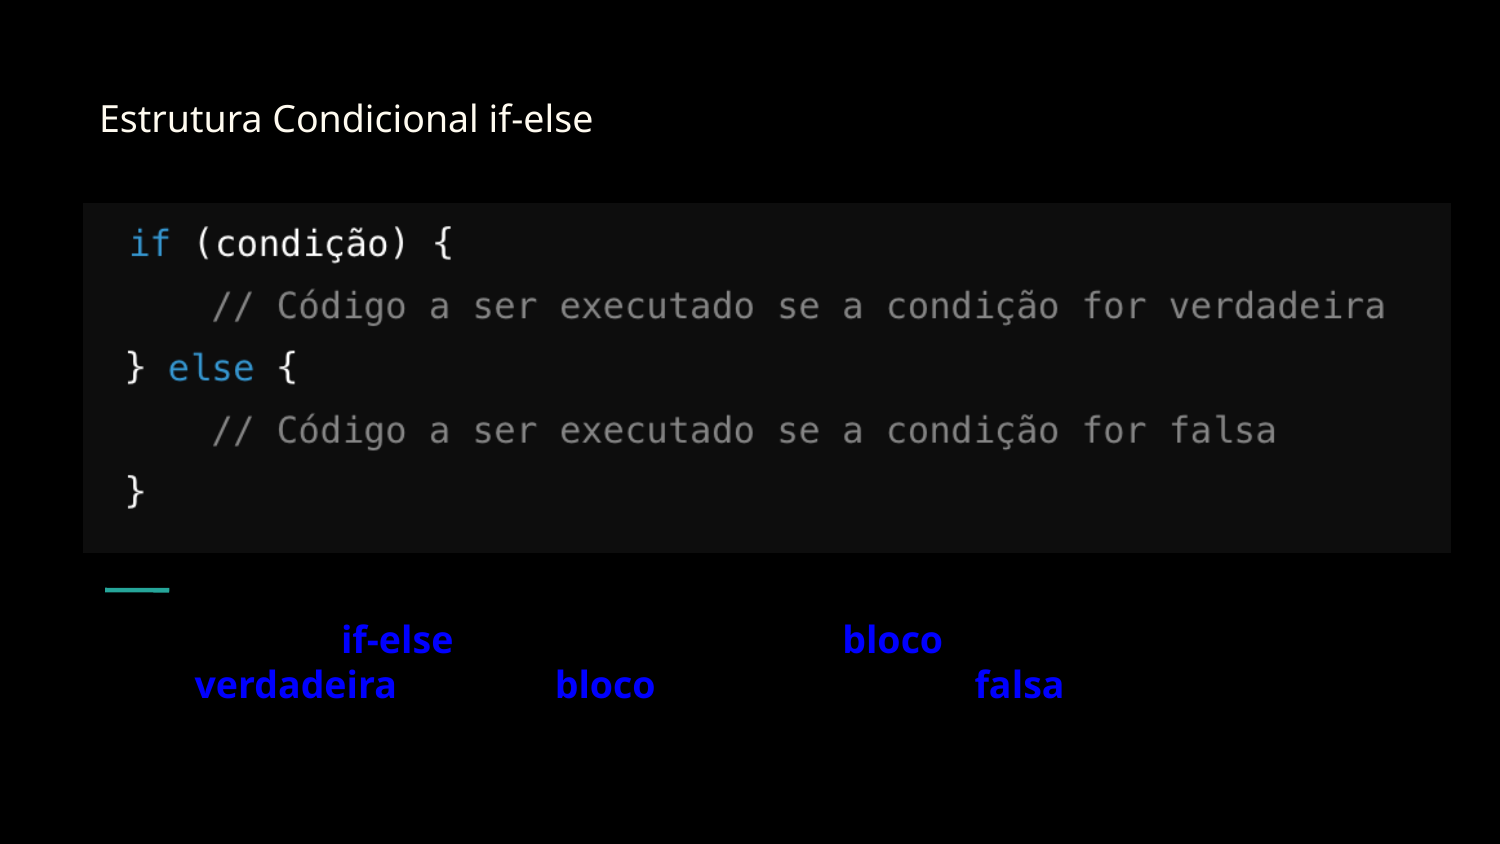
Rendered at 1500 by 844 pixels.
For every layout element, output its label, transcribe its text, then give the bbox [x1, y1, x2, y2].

picture [83, 203, 1451, 553]
text_box A estrutura if-else permite executar um bloco de código se a condição for verdadeira, e outro bloco se a condição for falsa. [118, 601, 1416, 844]
title Estrutura Condicional if-else [84, 40, 840, 156]
